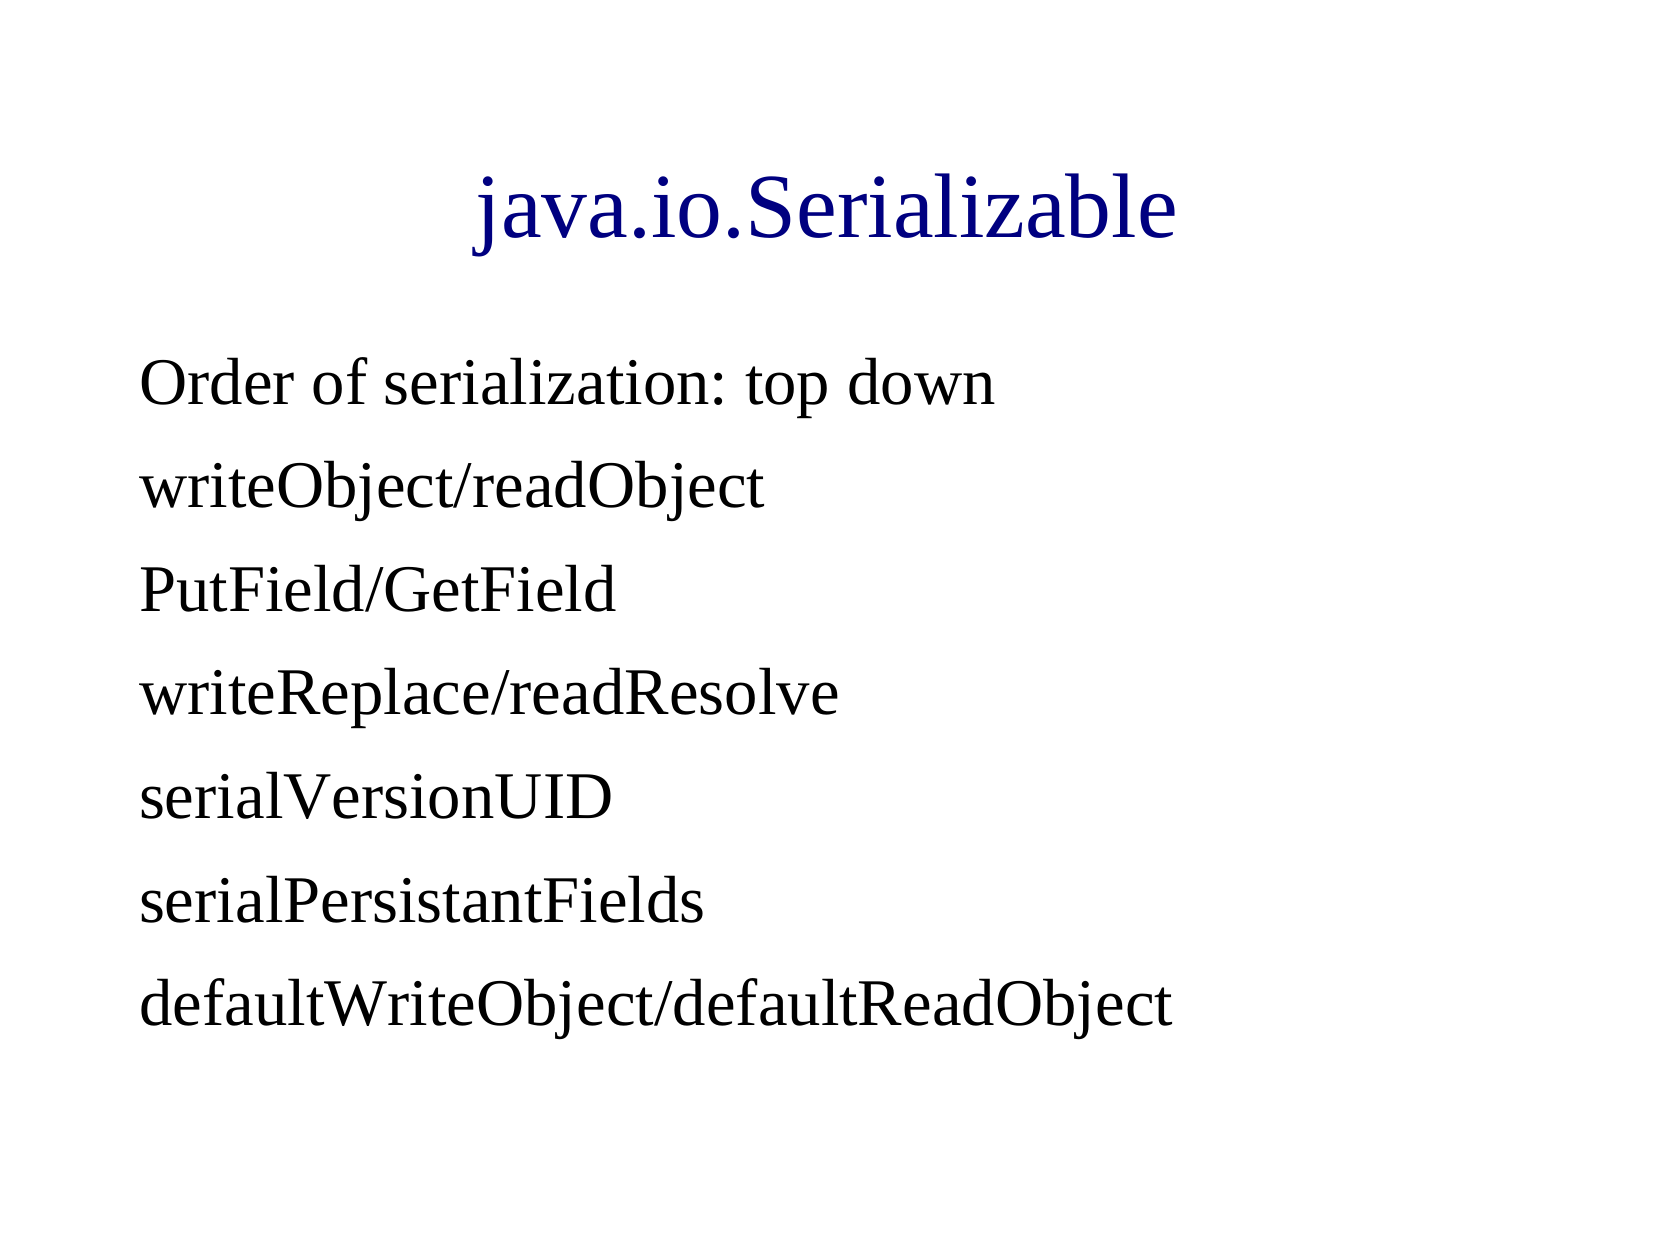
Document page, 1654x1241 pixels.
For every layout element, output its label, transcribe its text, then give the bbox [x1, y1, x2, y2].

list Order of serialization: top down writeObject/readObject PutField/GetField writeReplace/readResolve serialVersionUID serialPersistantFields defaultWriteObject/defaultReadObject [121, 344, 1534, 1127]
title java.io.Serializable [121, 102, 1534, 311]
